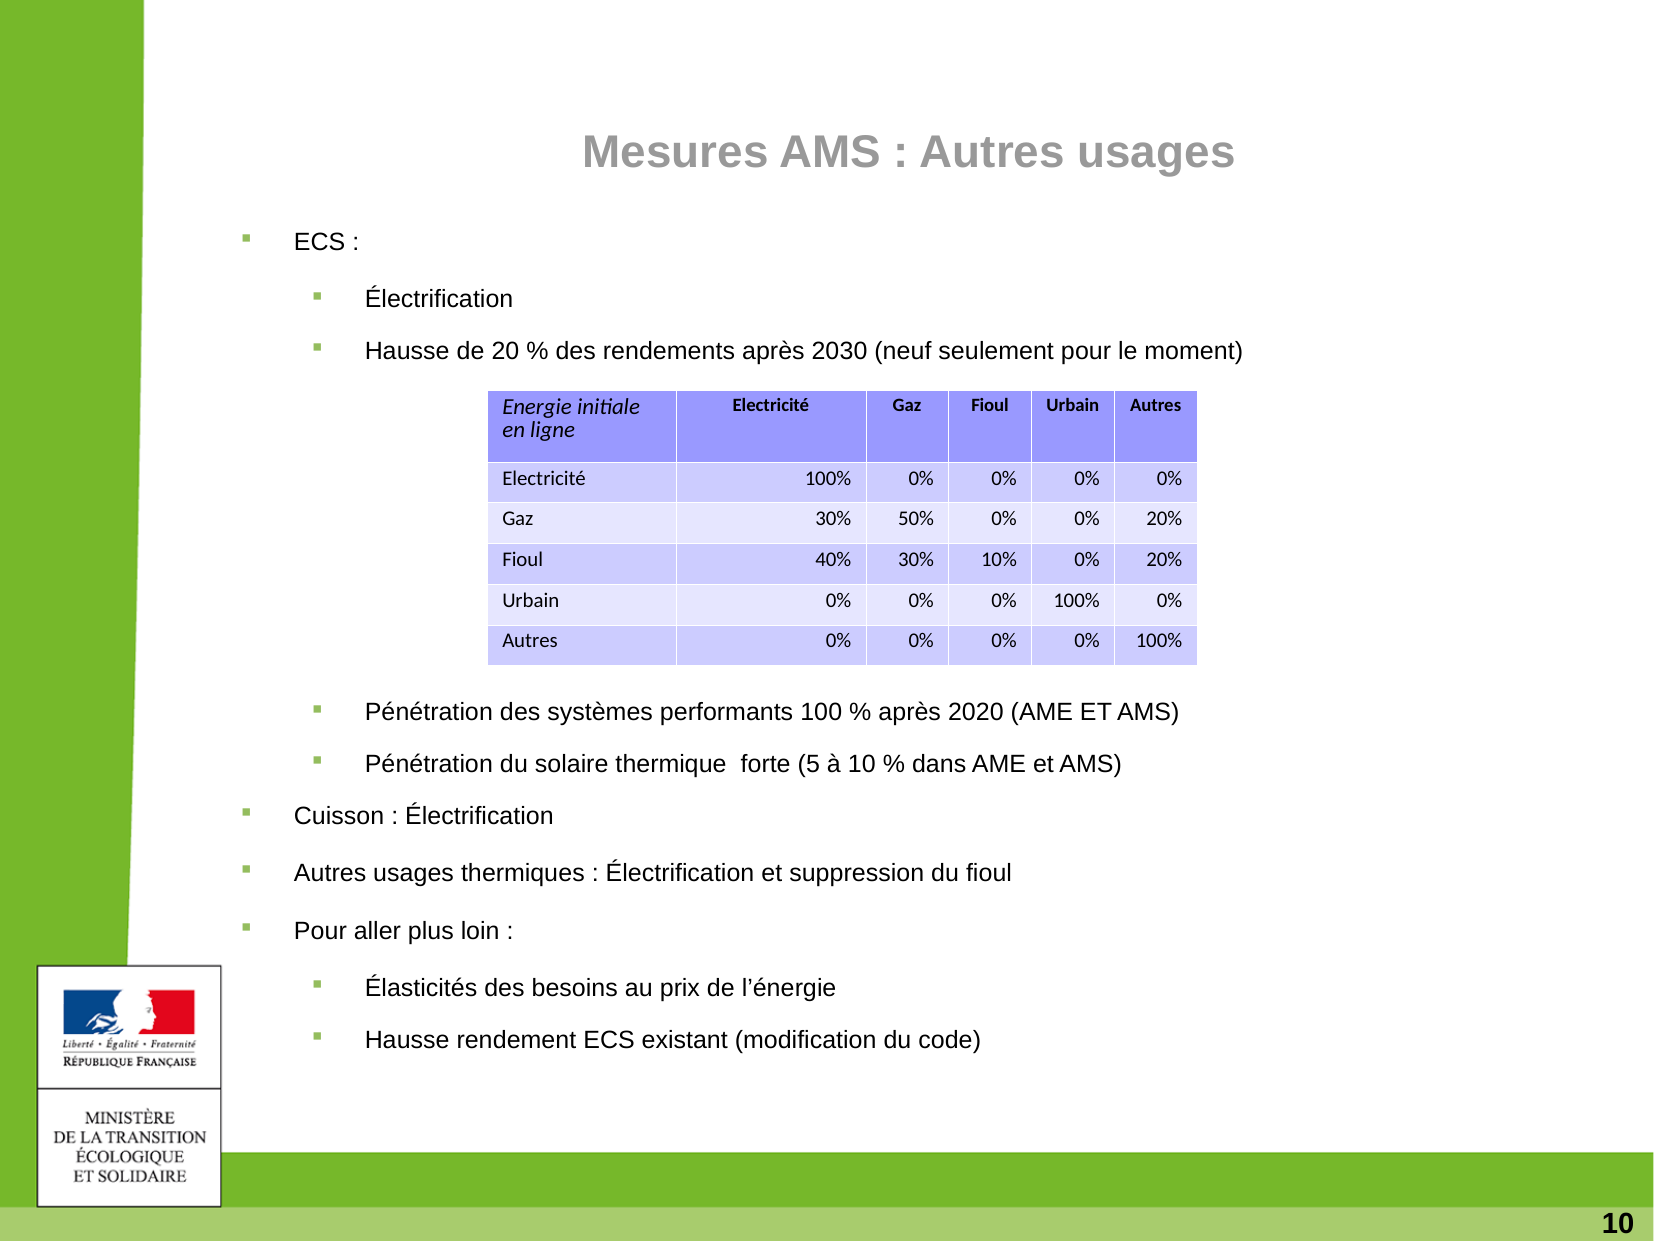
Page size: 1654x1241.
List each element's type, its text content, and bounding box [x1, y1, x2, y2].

table_cell 10% [949, 544, 1031, 584]
title Mesures AMS : Autres usages [165, 47, 1654, 255]
picture [0, 0, 1654, 1241]
table_cell 0% [949, 463, 1031, 502]
table_cell 0% [1115, 463, 1197, 502]
table_cell 0% [867, 463, 948, 502]
table_cell 0% [677, 626, 866, 665]
table_cell 0% [1032, 503, 1114, 543]
list ECS : Électrification Hausse de 20 % des rendements après 2030 (neuf seulement pour le moment) Pénétration des systèmes performants 100 % après 2020 (AME ET AMS) Pénétration du solaire thermique forte (5 à 10 % dans AME et AMS) Cuisson : Électrification Autres usages thermiques : Électrification et suppression du fioul Pour aller plus loin : Élasticités des besoins au prix de l’énergie Hausse rendement ECS existant (modification du code) [222, 227, 1553, 1094]
table_cell Electricité [488, 463, 676, 502]
table_cell Autres [488, 626, 676, 665]
table_cell 0% [1115, 585, 1197, 625]
table_cell 0% [1032, 626, 1114, 665]
table_cell 30% [867, 544, 948, 584]
table_cell 0% [1032, 463, 1114, 502]
table_cell Gaz [488, 503, 676, 543]
table_header Urbain [1032, 391, 1114, 462]
table_header Energie initiale en ligne [488, 391, 676, 462]
table_header Autres [1115, 391, 1197, 462]
table_cell 0% [867, 626, 948, 665]
table_cell 30% [677, 503, 866, 543]
table_cell 0% [867, 585, 948, 625]
table_cell 100% [1032, 585, 1114, 625]
table_cell Urbain [488, 585, 676, 625]
table_cell 0% [949, 503, 1031, 543]
table_cell Fioul [488, 544, 676, 584]
table_cell 0% [1032, 544, 1114, 584]
table_header Electricité [677, 391, 866, 462]
table_cell 0% [949, 585, 1031, 625]
table_cell 0% [677, 585, 866, 625]
table_cell 20% [1115, 503, 1197, 543]
table_cell 20% [1115, 544, 1197, 584]
table_cell 40% [677, 544, 866, 584]
table_header Gaz [867, 391, 948, 462]
table_cell 100% [677, 463, 866, 502]
table_cell 0% [949, 626, 1031, 665]
table_header Fioul [949, 391, 1031, 462]
table_cell 100% [1115, 626, 1197, 665]
table_cell 50% [867, 503, 948, 543]
